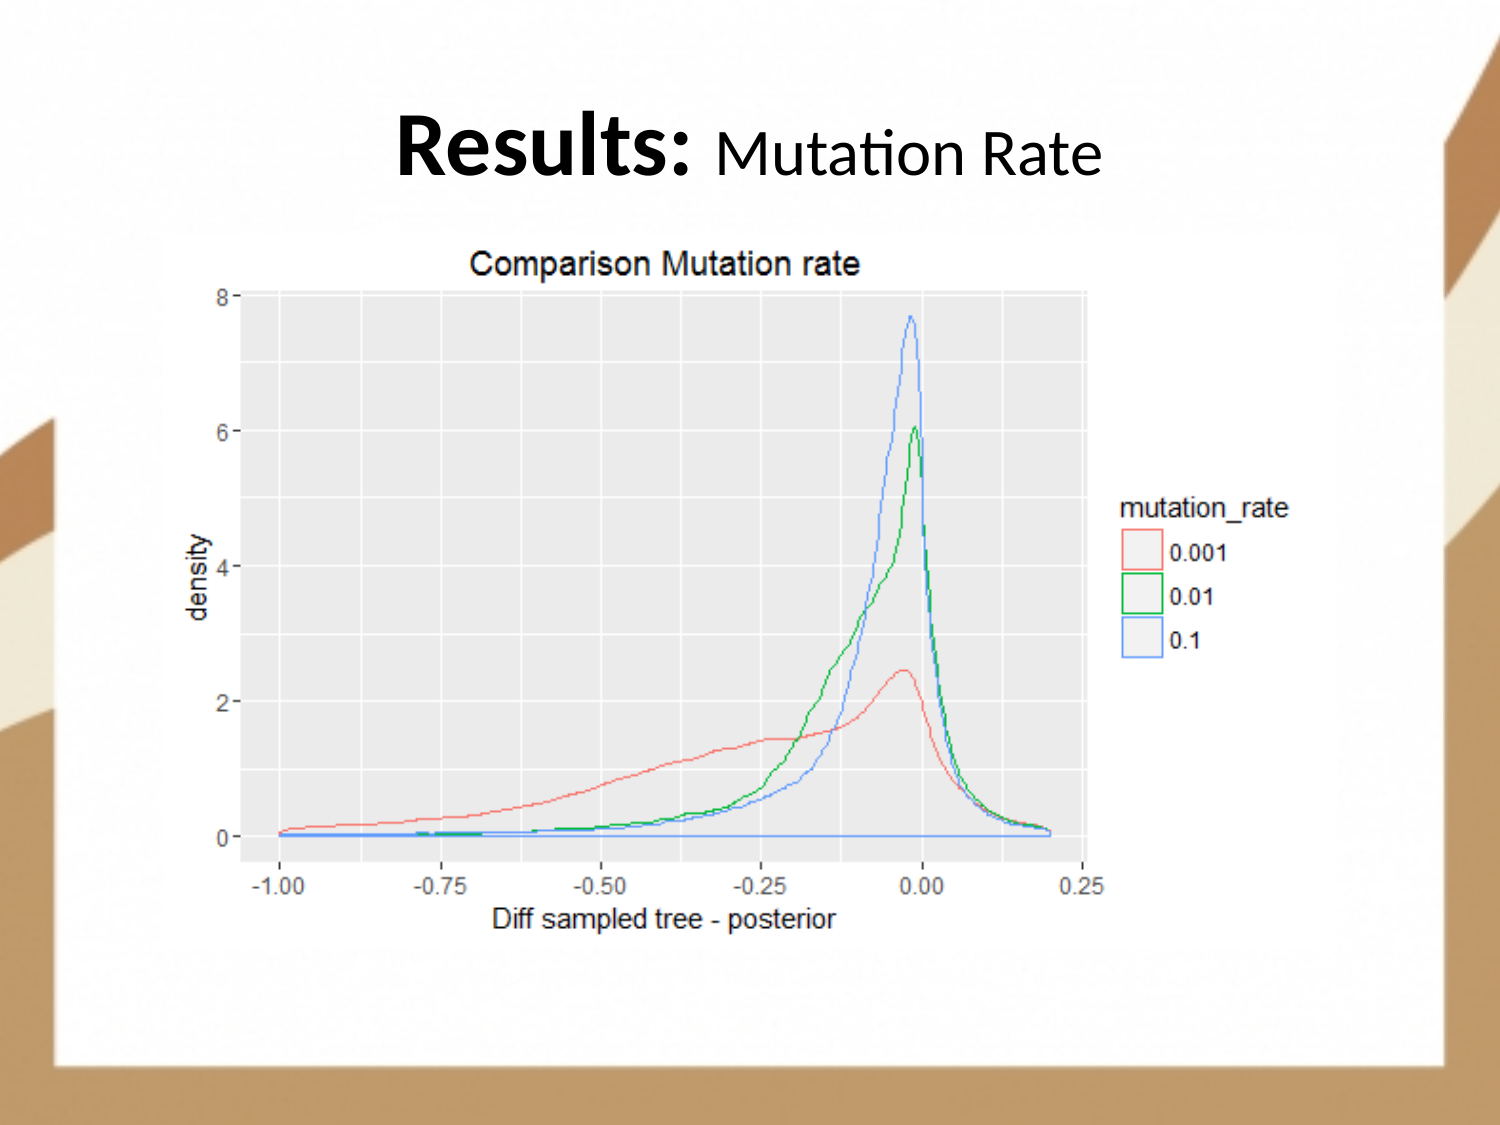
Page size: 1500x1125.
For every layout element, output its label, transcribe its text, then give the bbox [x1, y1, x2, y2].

text_box Results: Mutation Rate [74, 45, 1425, 233]
picture [0, 0, 1500, 1125]
